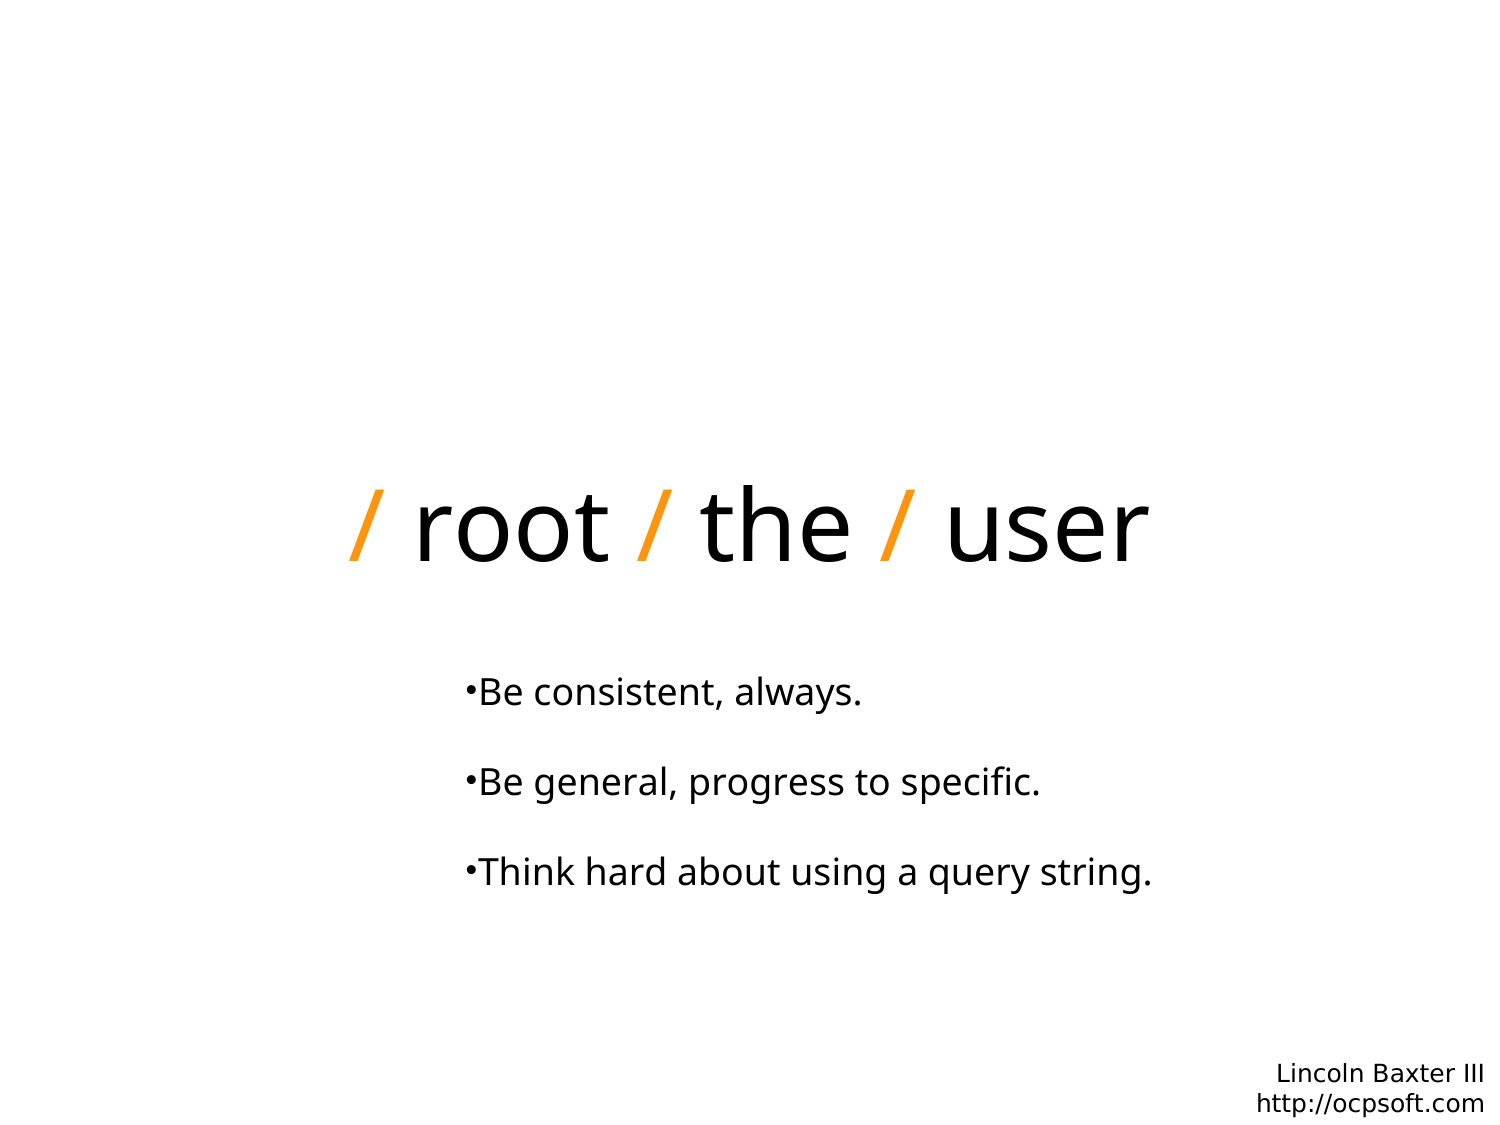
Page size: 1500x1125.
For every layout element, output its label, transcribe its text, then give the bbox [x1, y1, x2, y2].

text_box Be consistent, always. Be general, progress to specific. Think hard about using a query string. [450, 660, 1215, 901]
subtitle / root / the / user [75, 112, 1425, 931]
